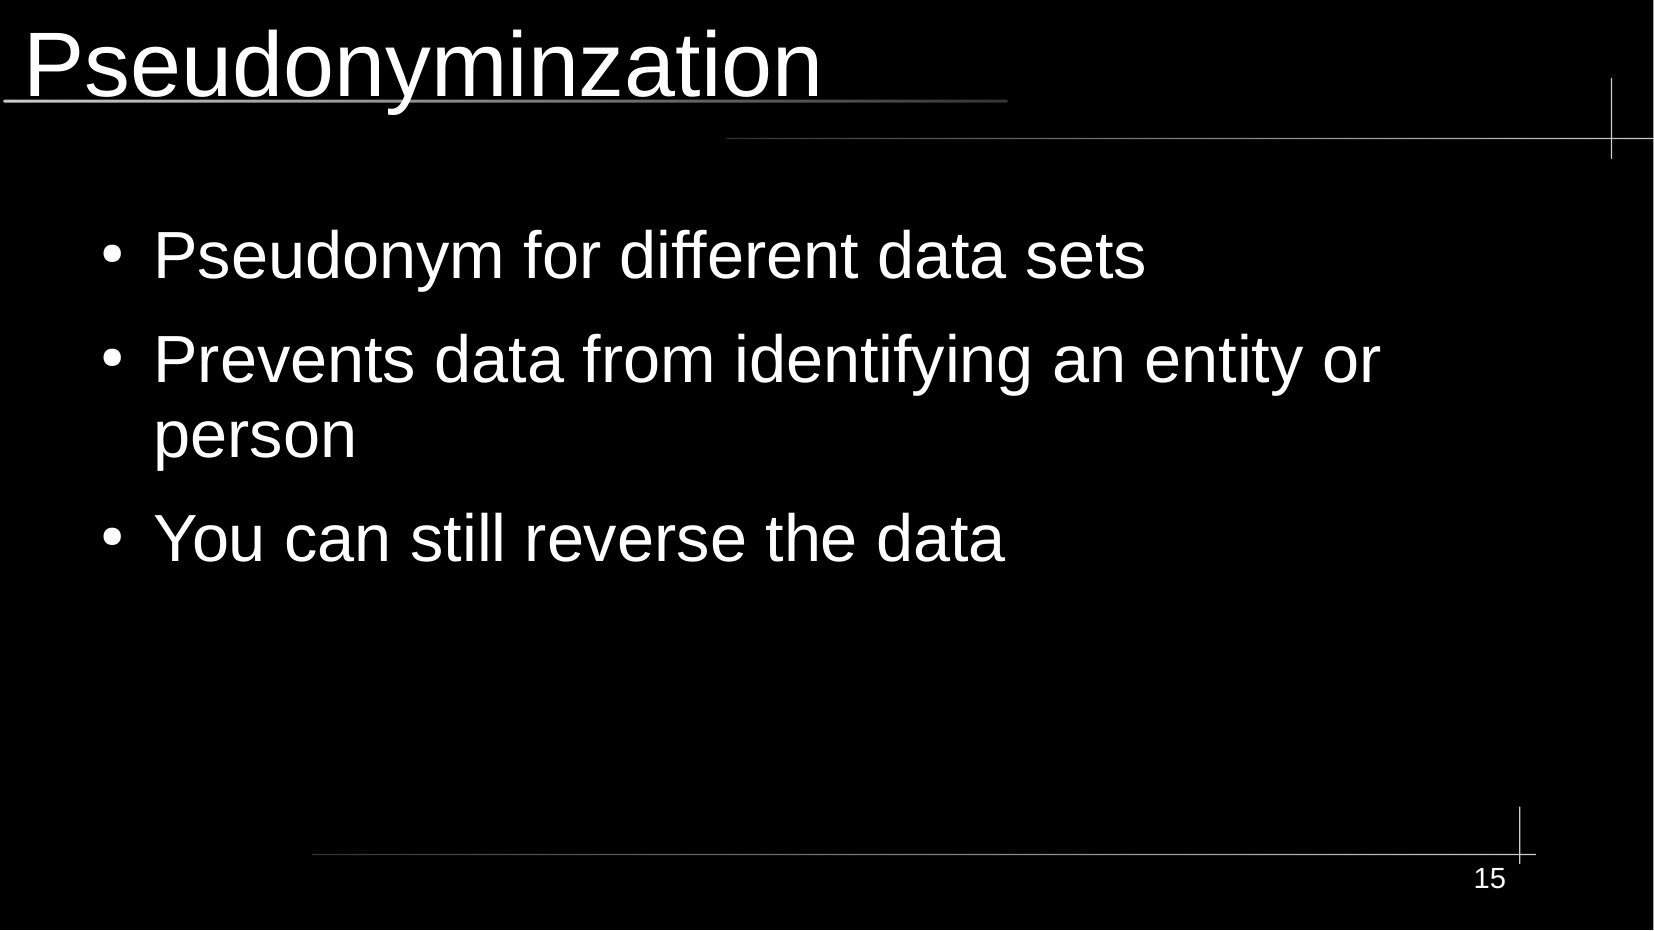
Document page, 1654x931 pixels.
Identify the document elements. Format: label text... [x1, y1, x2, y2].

list Pseudonym for different data sets Prevents data from identifying an entity or person You can still reverse the data [82, 217, 1571, 851]
title Pseudonyminzation [23, 11, 1589, 119]
